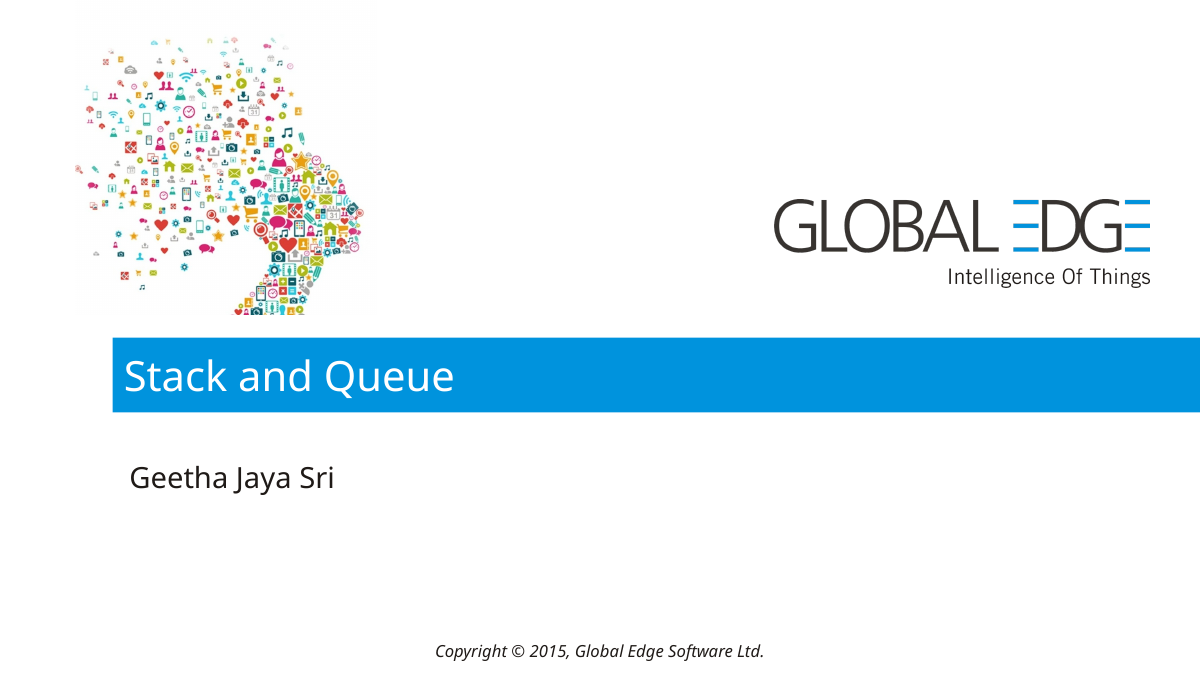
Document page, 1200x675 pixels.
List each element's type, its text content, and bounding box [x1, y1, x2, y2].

picture [774, 199, 1150, 288]
title Stack and Queue [112, 337, 1200, 413]
list Geetha Jaya Sri [47, 421, 1170, 532]
picture [75, 0, 377, 315]
